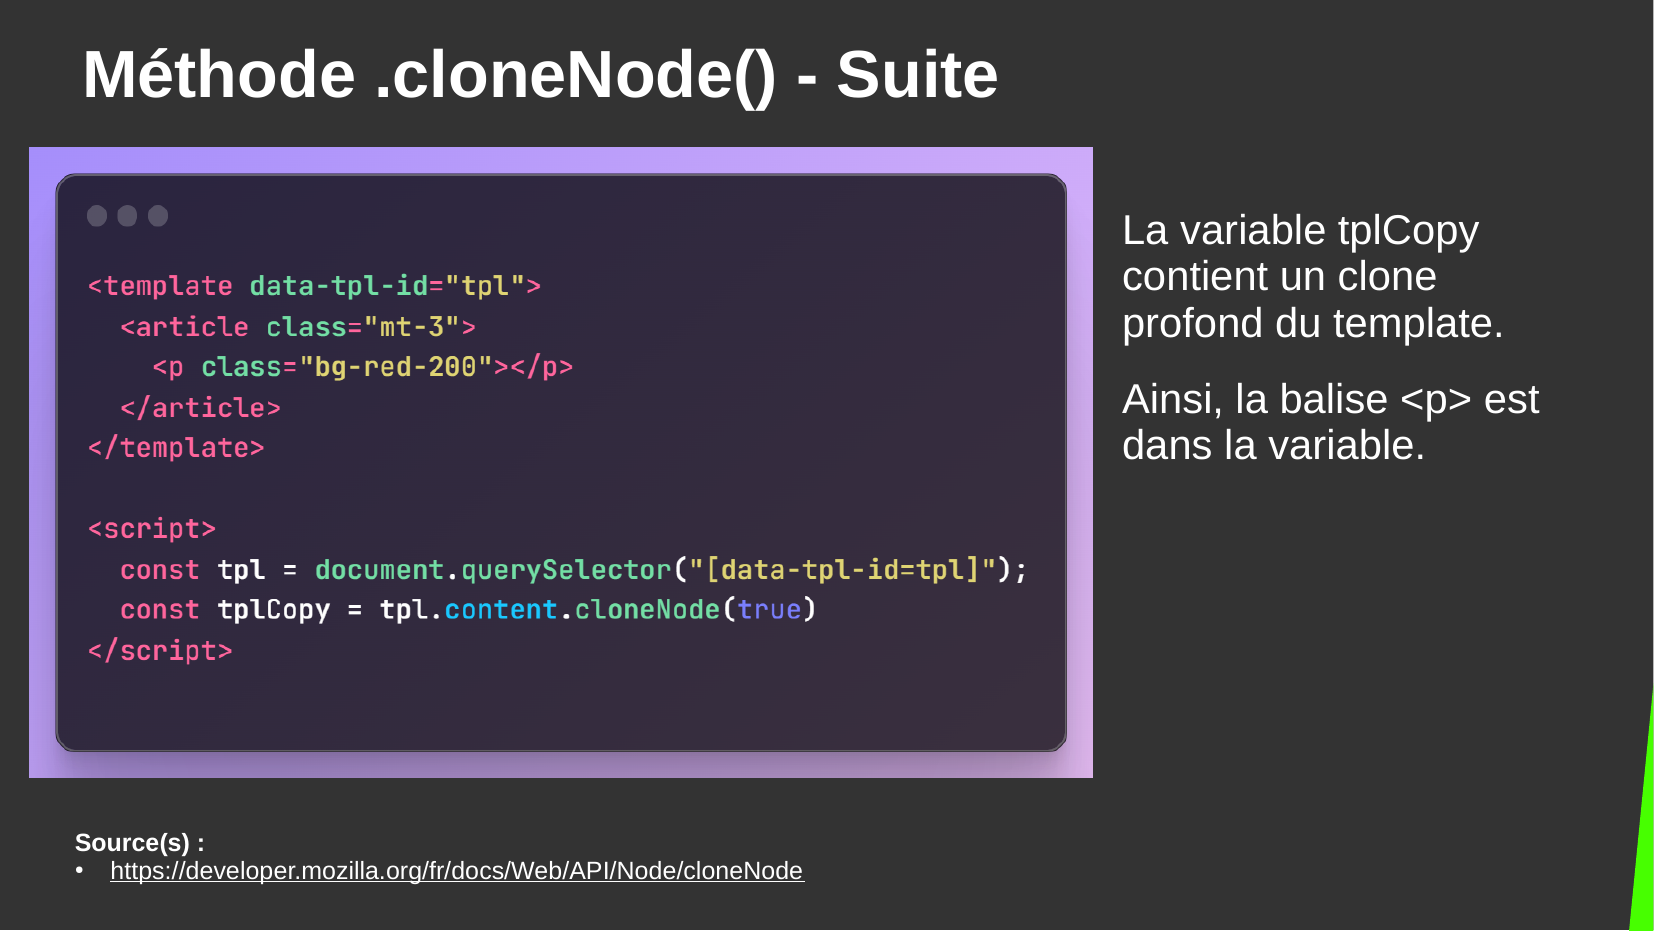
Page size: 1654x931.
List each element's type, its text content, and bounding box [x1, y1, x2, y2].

text_box [1629, 677, 1654, 931]
picture [29, 147, 1093, 778]
title Méthode .cloneNode() - Suite [82, 37, 1571, 112]
text_box Source(s) : https://developer.mozilla.org/fr/docs/Web/API/Node/cloneNode [60, 821, 1546, 931]
list La variable tplCopy contient un clone profond du template. Ainsi, la balise <p> est dans la variable. [1122, 206, 1560, 473]
